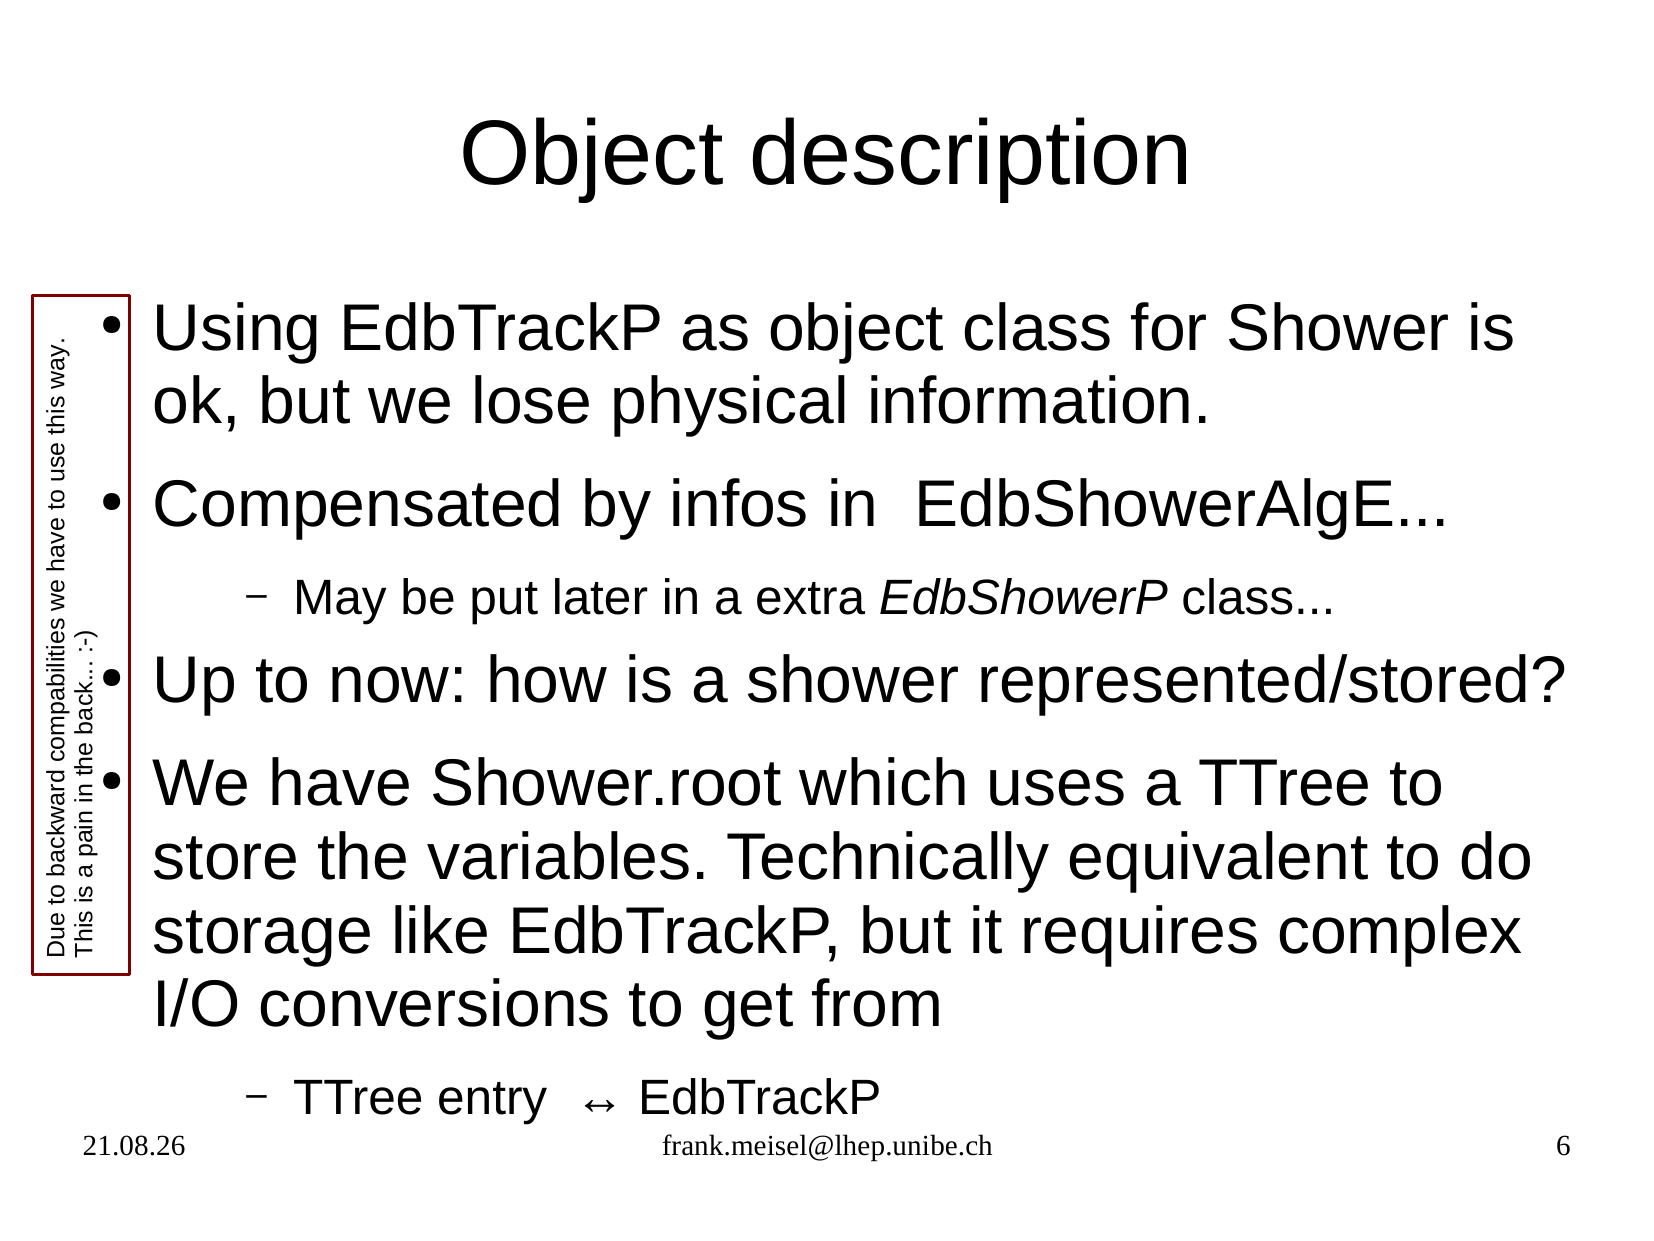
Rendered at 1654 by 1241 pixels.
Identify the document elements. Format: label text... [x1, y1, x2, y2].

title Object description [82, 49, 1571, 257]
list Using EdbTrackP as object class for Shower is ok, but we lose physical information. Compensated by infos in EdbShowerAlgE... May be put later in a extra EdbShowerP class... Up to now: how is a shower represented/stored? We have Shower.root which uses a TTree to store the variables. Technically equivalent to do storage like EdbTrackP, but it requires complex I/O conversions to get from TTree entry ↔ EdbTrackP [82, 290, 1595, 1132]
text_box Due to backward compabilities we have to use this way. This is a pain in the back... :-) [32, 295, 130, 975]
